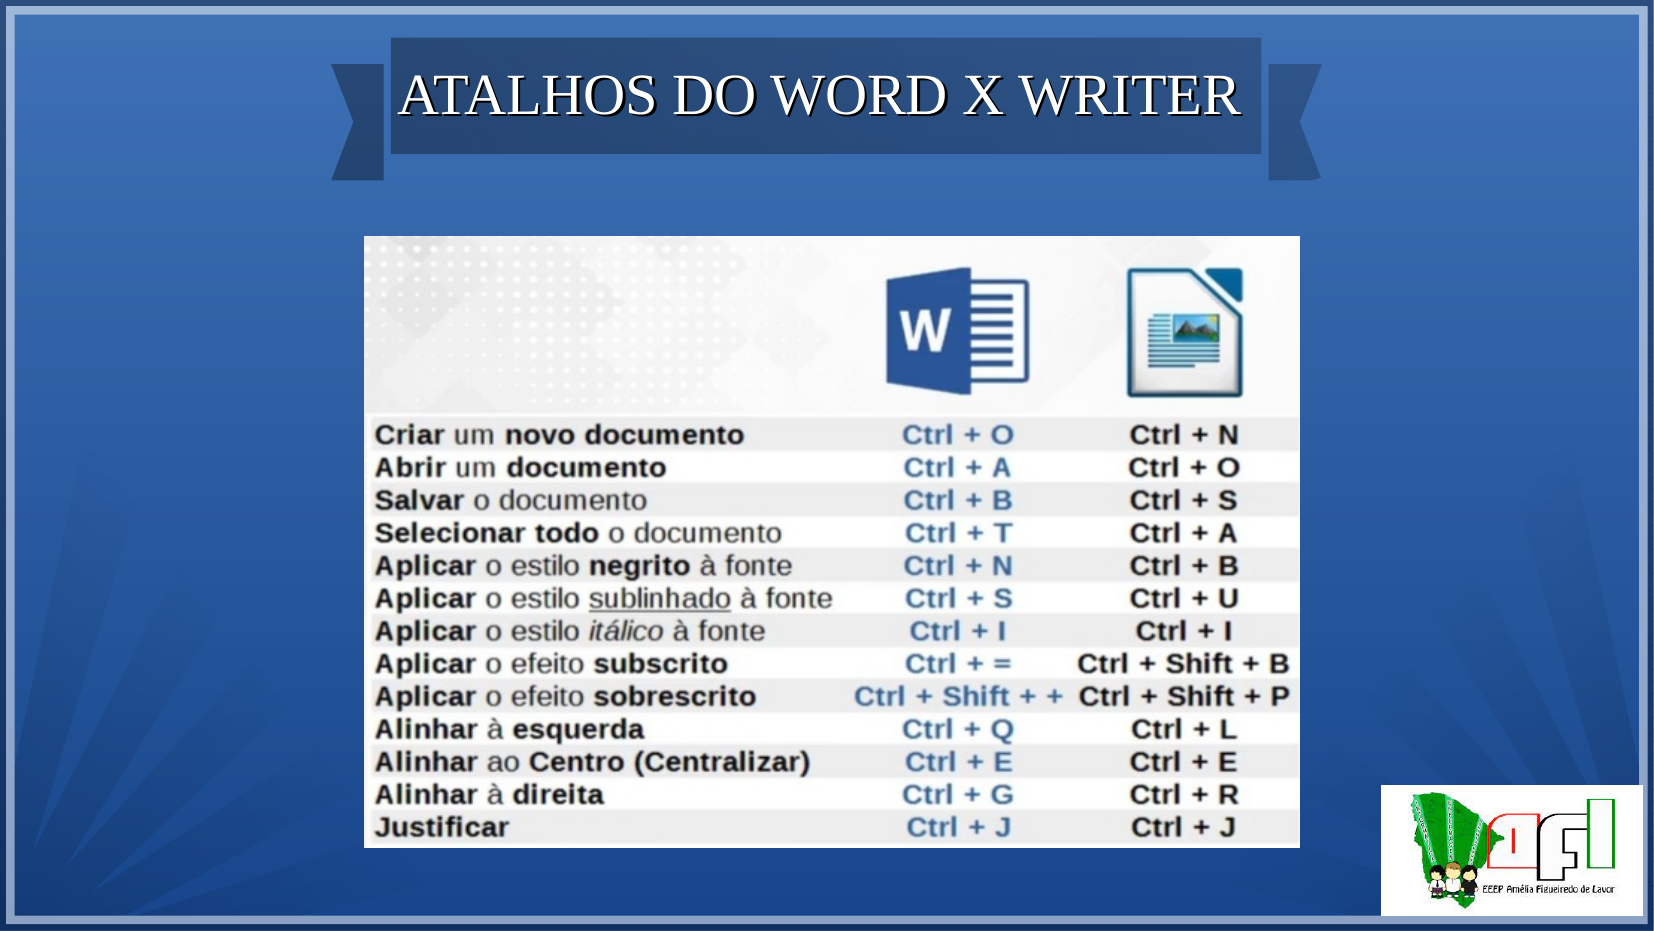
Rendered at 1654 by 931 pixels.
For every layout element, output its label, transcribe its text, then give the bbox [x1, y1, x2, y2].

title ATALHOS DO WORD X WRITER [389, 35, 1264, 154]
picture [364, 236, 1300, 848]
picture [1381, 785, 1643, 916]
